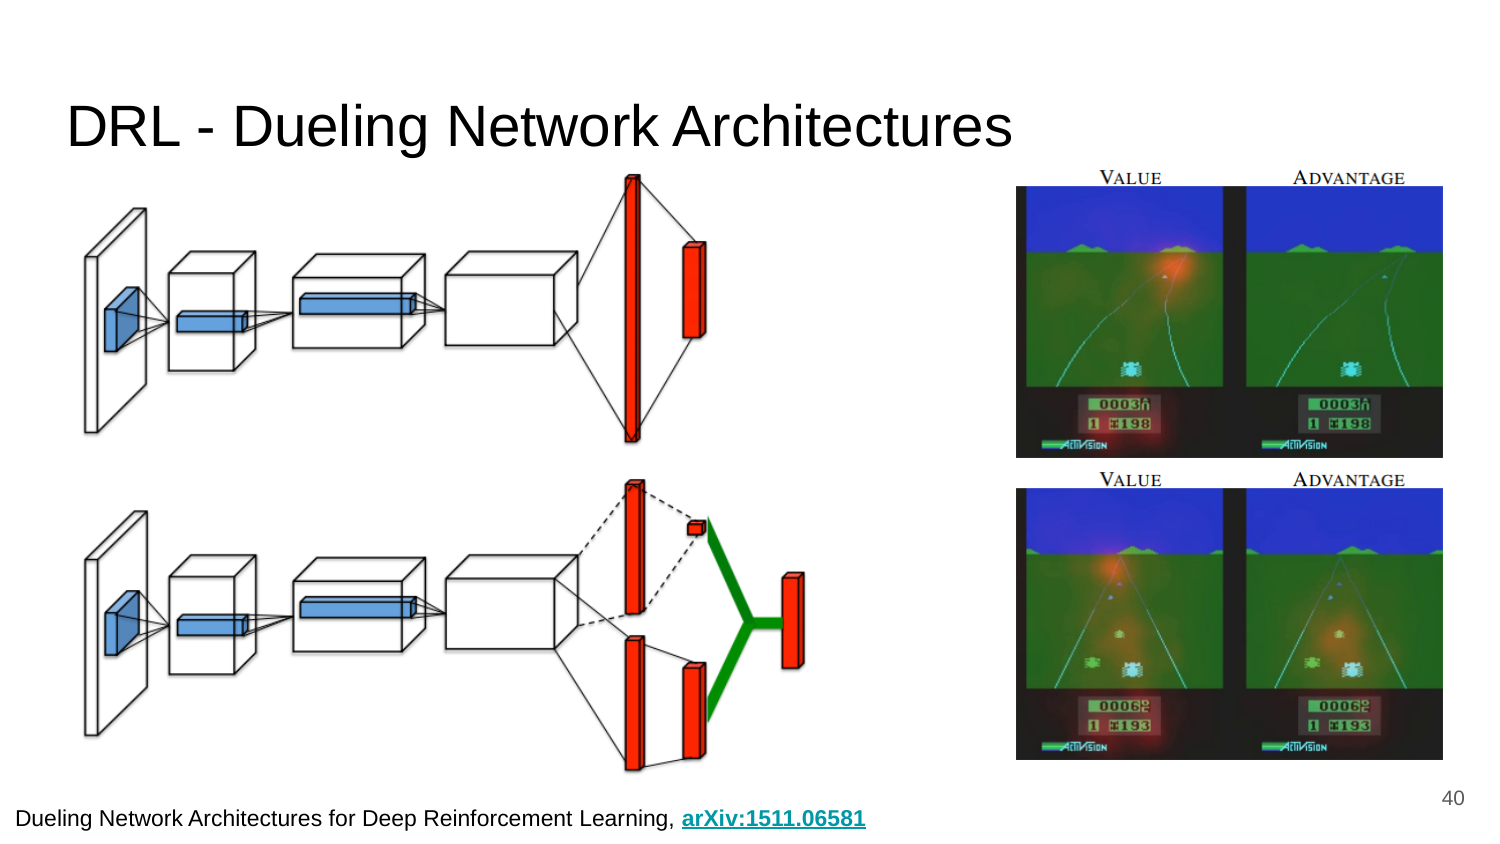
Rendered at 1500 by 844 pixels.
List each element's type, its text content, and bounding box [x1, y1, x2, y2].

picture [1010, 166, 1449, 765]
slide_number <number> [1389, 764, 1480, 830]
picture [51, 166, 822, 789]
text_box Dueling Network Architectures for Deep Reinforcement Learning, arXiv:1511.06581 [0, 788, 976, 844]
title DRL - Dueling Network Architectures [51, 72, 1449, 167]
